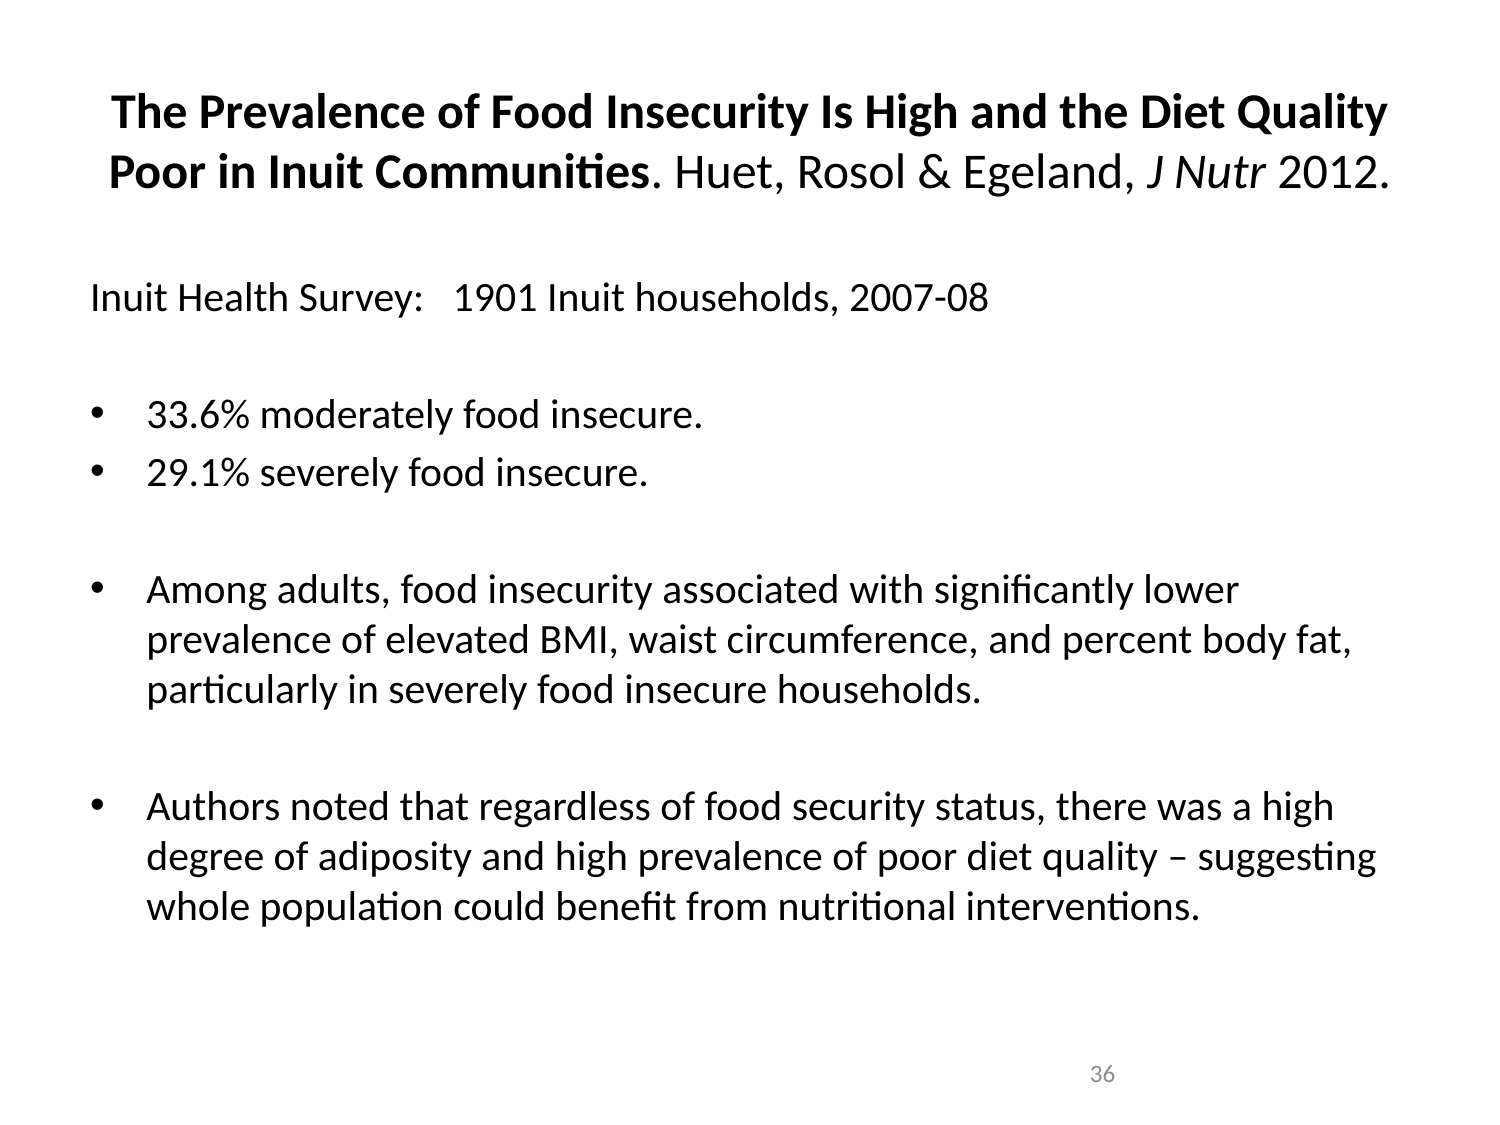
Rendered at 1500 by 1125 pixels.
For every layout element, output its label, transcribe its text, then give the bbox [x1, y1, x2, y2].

slide_number <number> [1074, 1042, 1425, 1103]
list Inuit Health Survey: 1901 Inuit households, 2007-08 33.6% moderately food insecure. 29.1% severely food insecure. Among adults, food insecurity associated with significantly lower prevalence of elevated BMI, waist circumference, and percent body fat, particularly in severely food insecure households. Authors noted that regardless of food security status, there was a high degree of adiposity and high prevalence of poor diet quality – suggesting whole population could benefit from nutritional interventions. [75, 262, 1425, 1005]
title The Prevalence of Food Insecurity Is High and the Diet Quality Poor in Inuit Communities. Huet, Rosol & Egeland, J Nutr 2012. [75, 45, 1425, 233]
